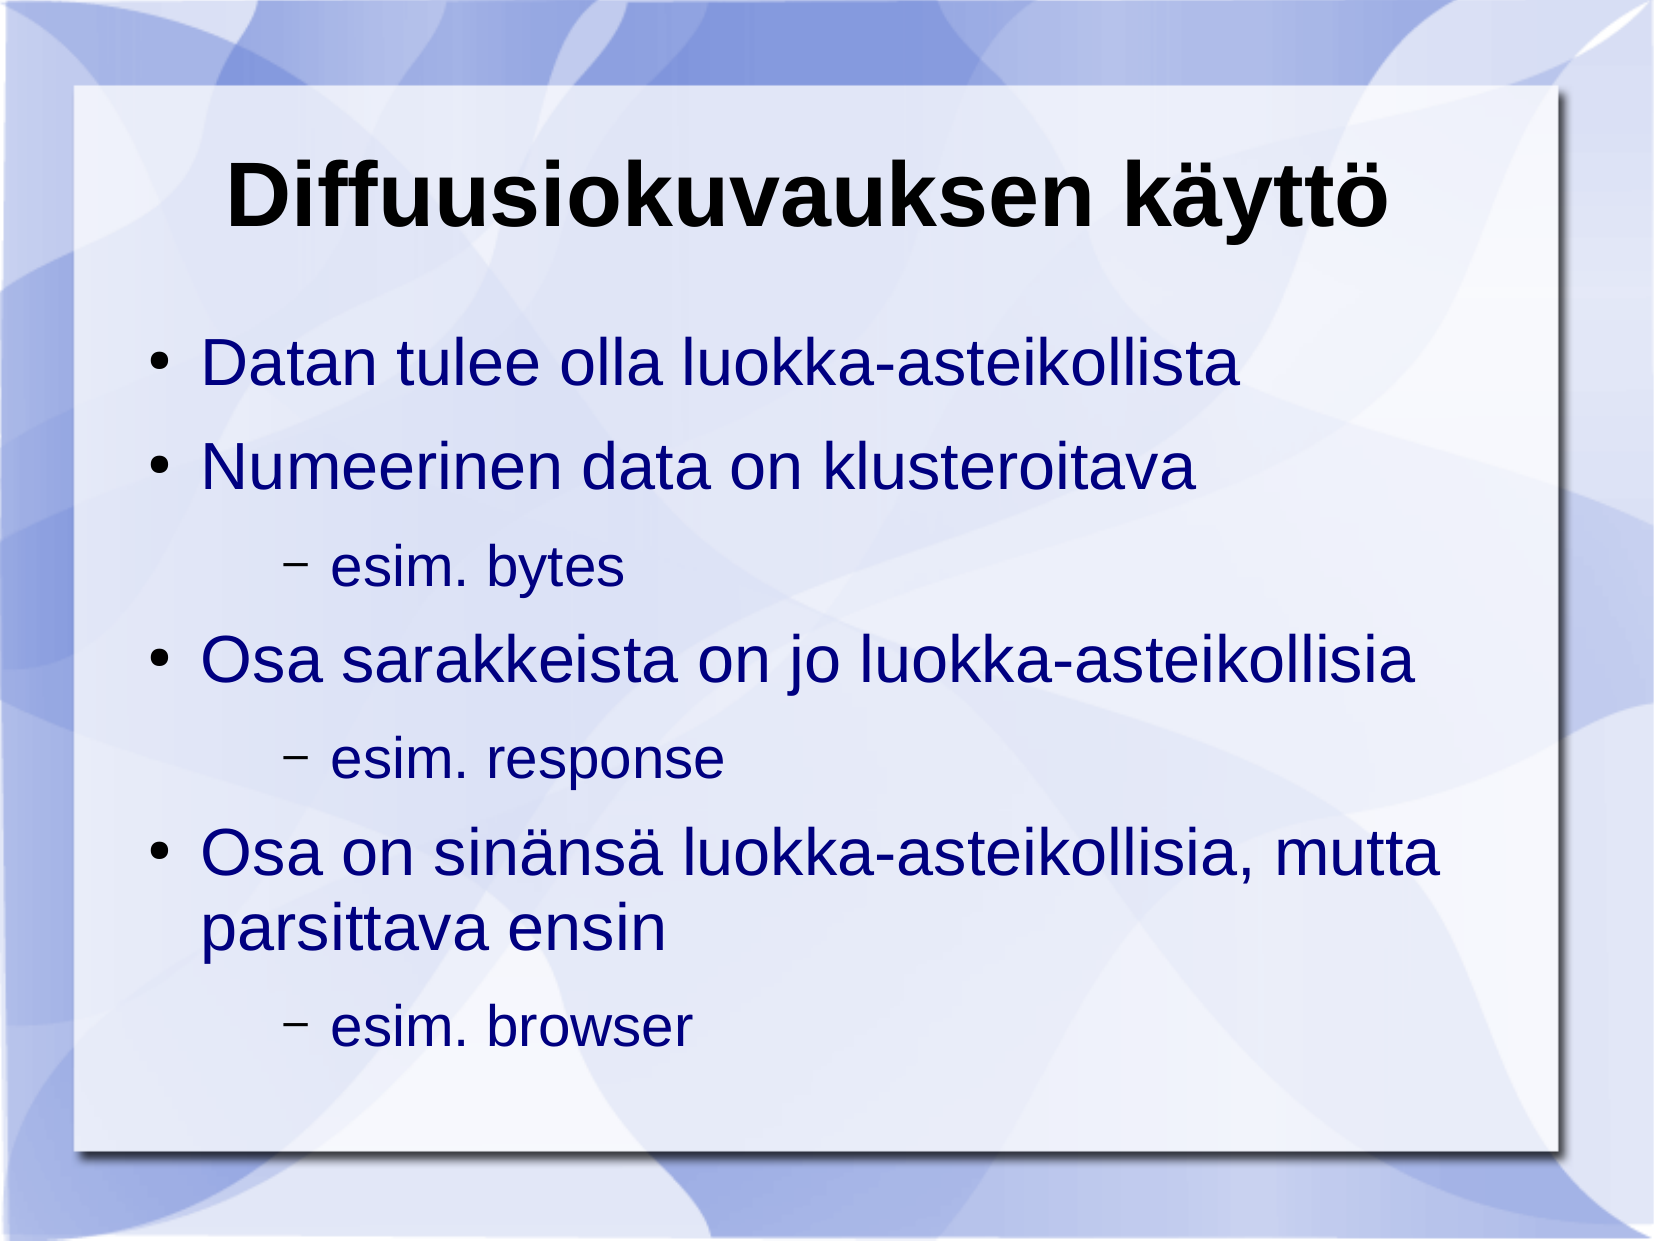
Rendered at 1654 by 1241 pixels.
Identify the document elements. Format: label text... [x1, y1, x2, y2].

picture [0, 0, 1654, 1241]
title Diffuusiokuvauksen käyttö [82, 90, 1536, 298]
list Datan tulee olla luokka-asteikollista Numeerinen data on klusteroitava esim. bytes Osa sarakkeista on jo luokka-asteikollisia esim. response Osa on sinänsä luokka-asteikollisia, mutta parsittava ensin esim. browser [129, 324, 1489, 1058]
